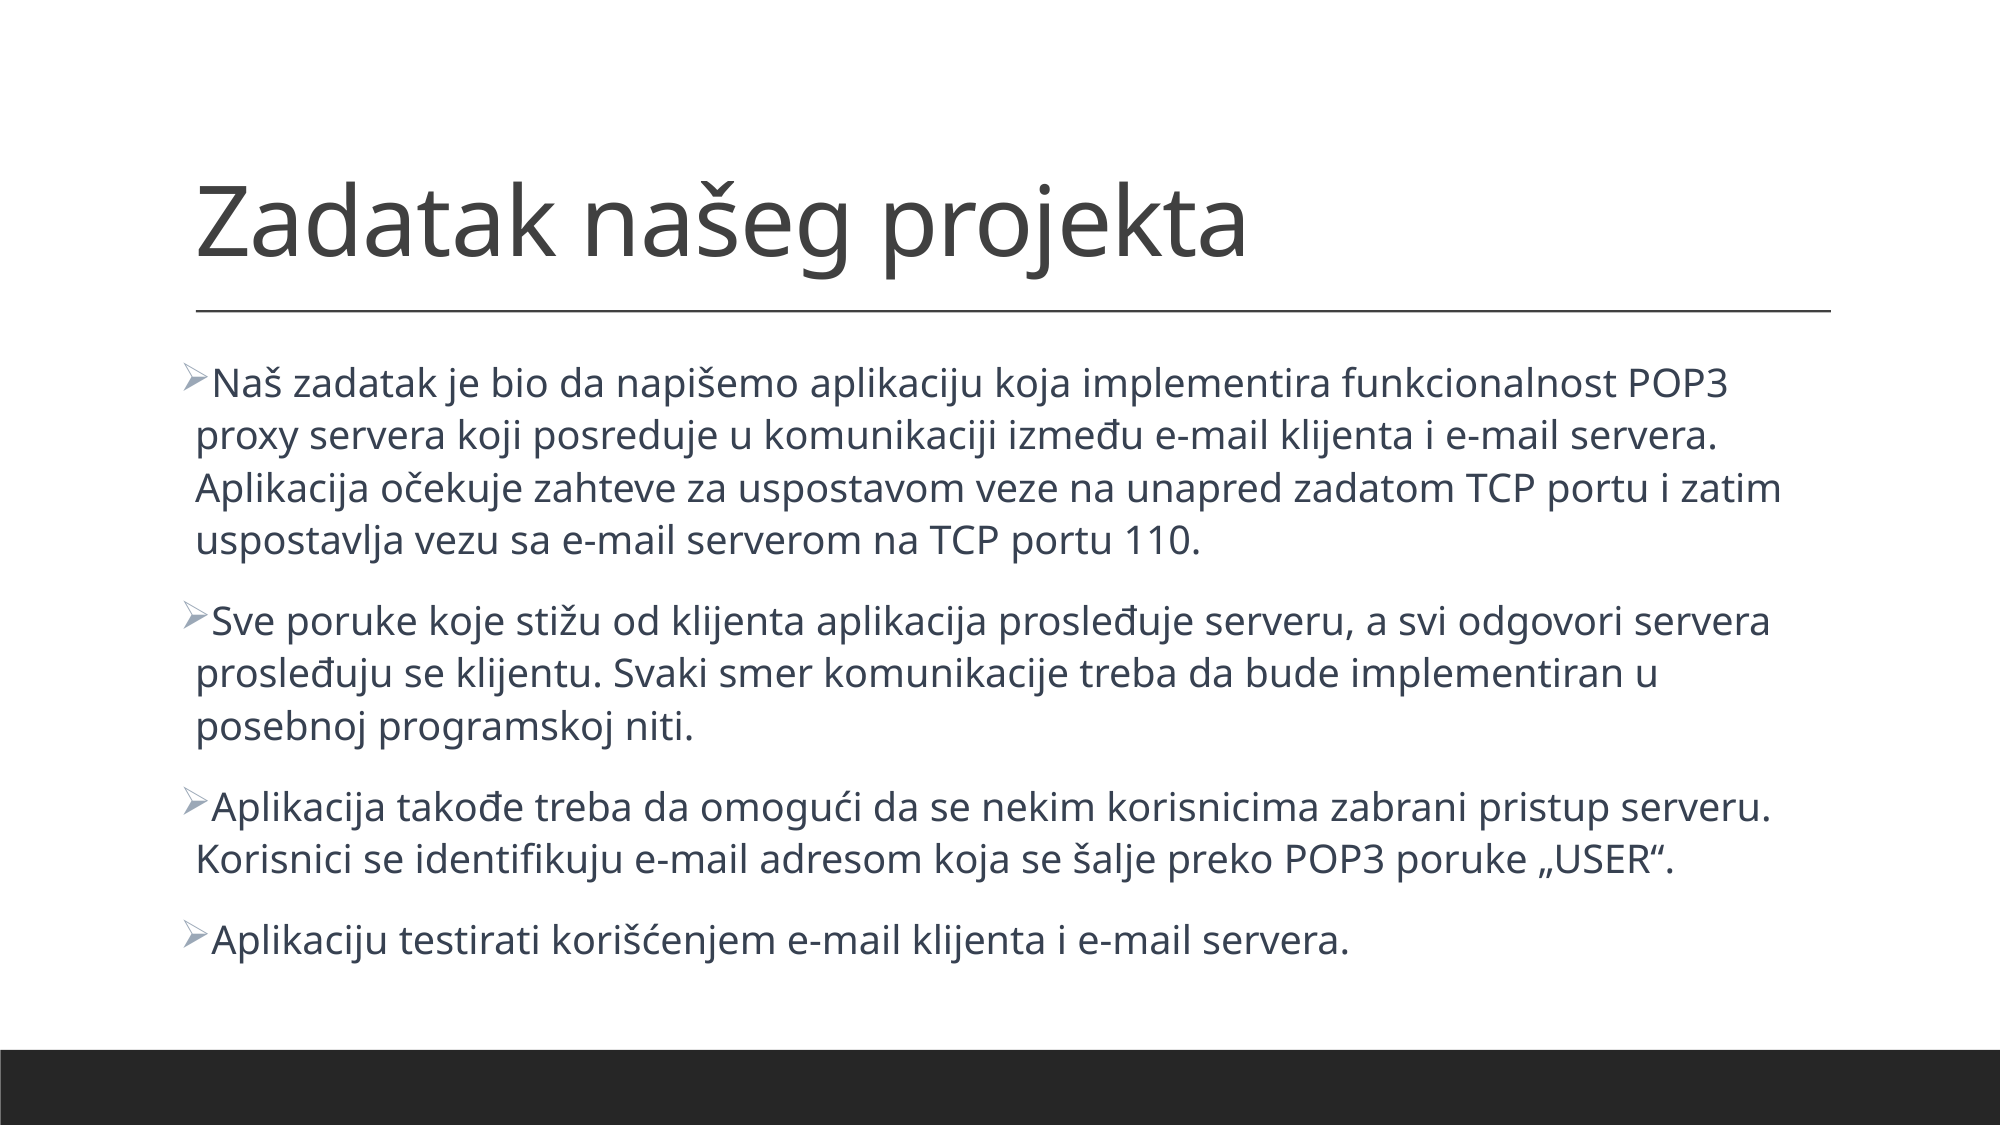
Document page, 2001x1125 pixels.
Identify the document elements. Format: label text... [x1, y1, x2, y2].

title Zadatak našeg projekta [180, 47, 1830, 285]
list Naš zadatak je bio da napišemo aplikaciju koja implementira funkcionalnost POP3 proxy servera koji posreduje u komunikaciji između e-mail klijenta i e-mail servera. Aplikacija očekuje zahteve za uspostavom veze na unapred zadatom TCP portu i zatim uspostavlja vezu sa e-mail serverom na TCP portu 110. Sve poruke koje stižu od klijenta aplikacija prosleđuje serveru, a svi odgovori servera prosleđuju se klijentu. Svaki smer komunikacije treba da bude implementiran u posebnoj programskoj niti. Aplikacija takođe treba da omogući da se nekim korisnicima zabrani pristup serveru. Korisnici se identifikuju e-mail adresom koja se šalje preko POP3 poruke „USER“. Aplikaciju testirati korišćenjem e-mail klijenta i e-mail servera. [180, 345, 1830, 963]
